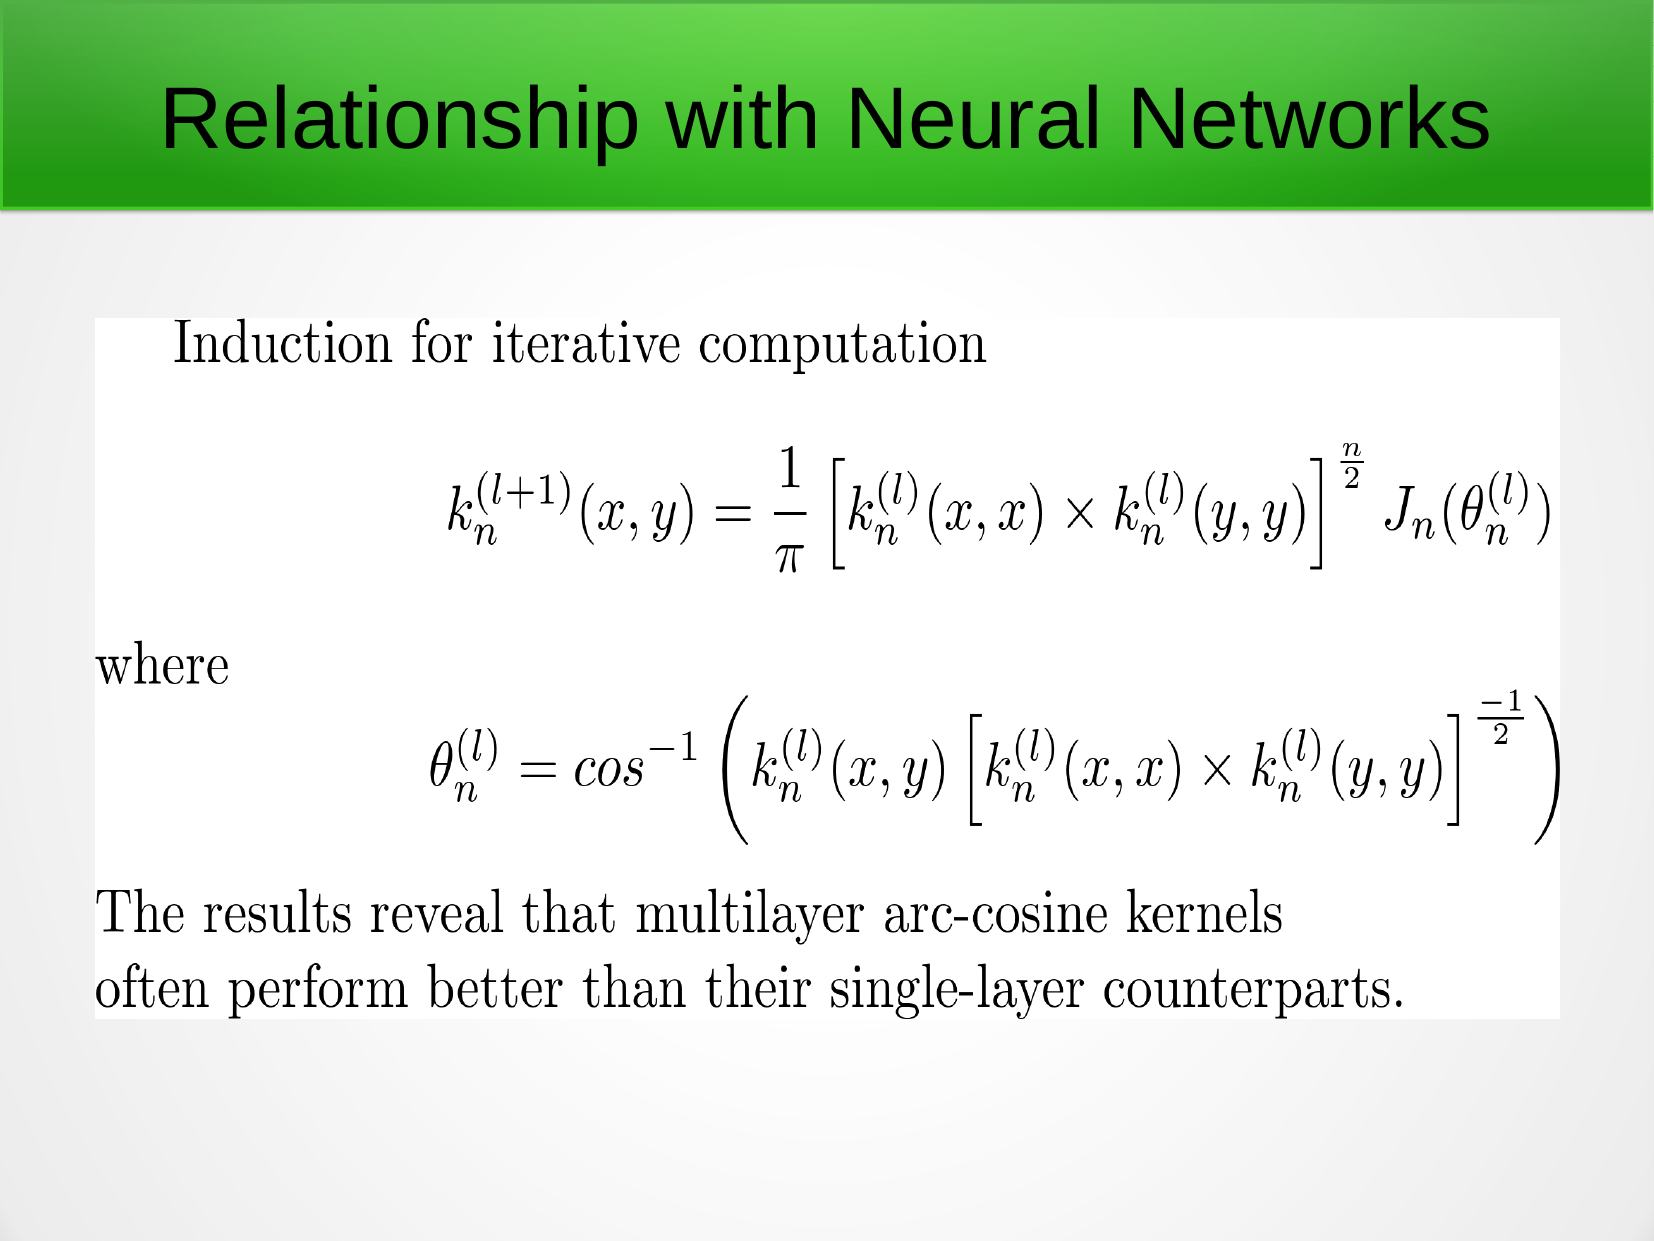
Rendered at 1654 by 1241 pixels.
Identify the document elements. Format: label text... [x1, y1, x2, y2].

picture [95, 318, 1560, 1019]
title Relationship with Neural Networks [82, 47, 1571, 189]
